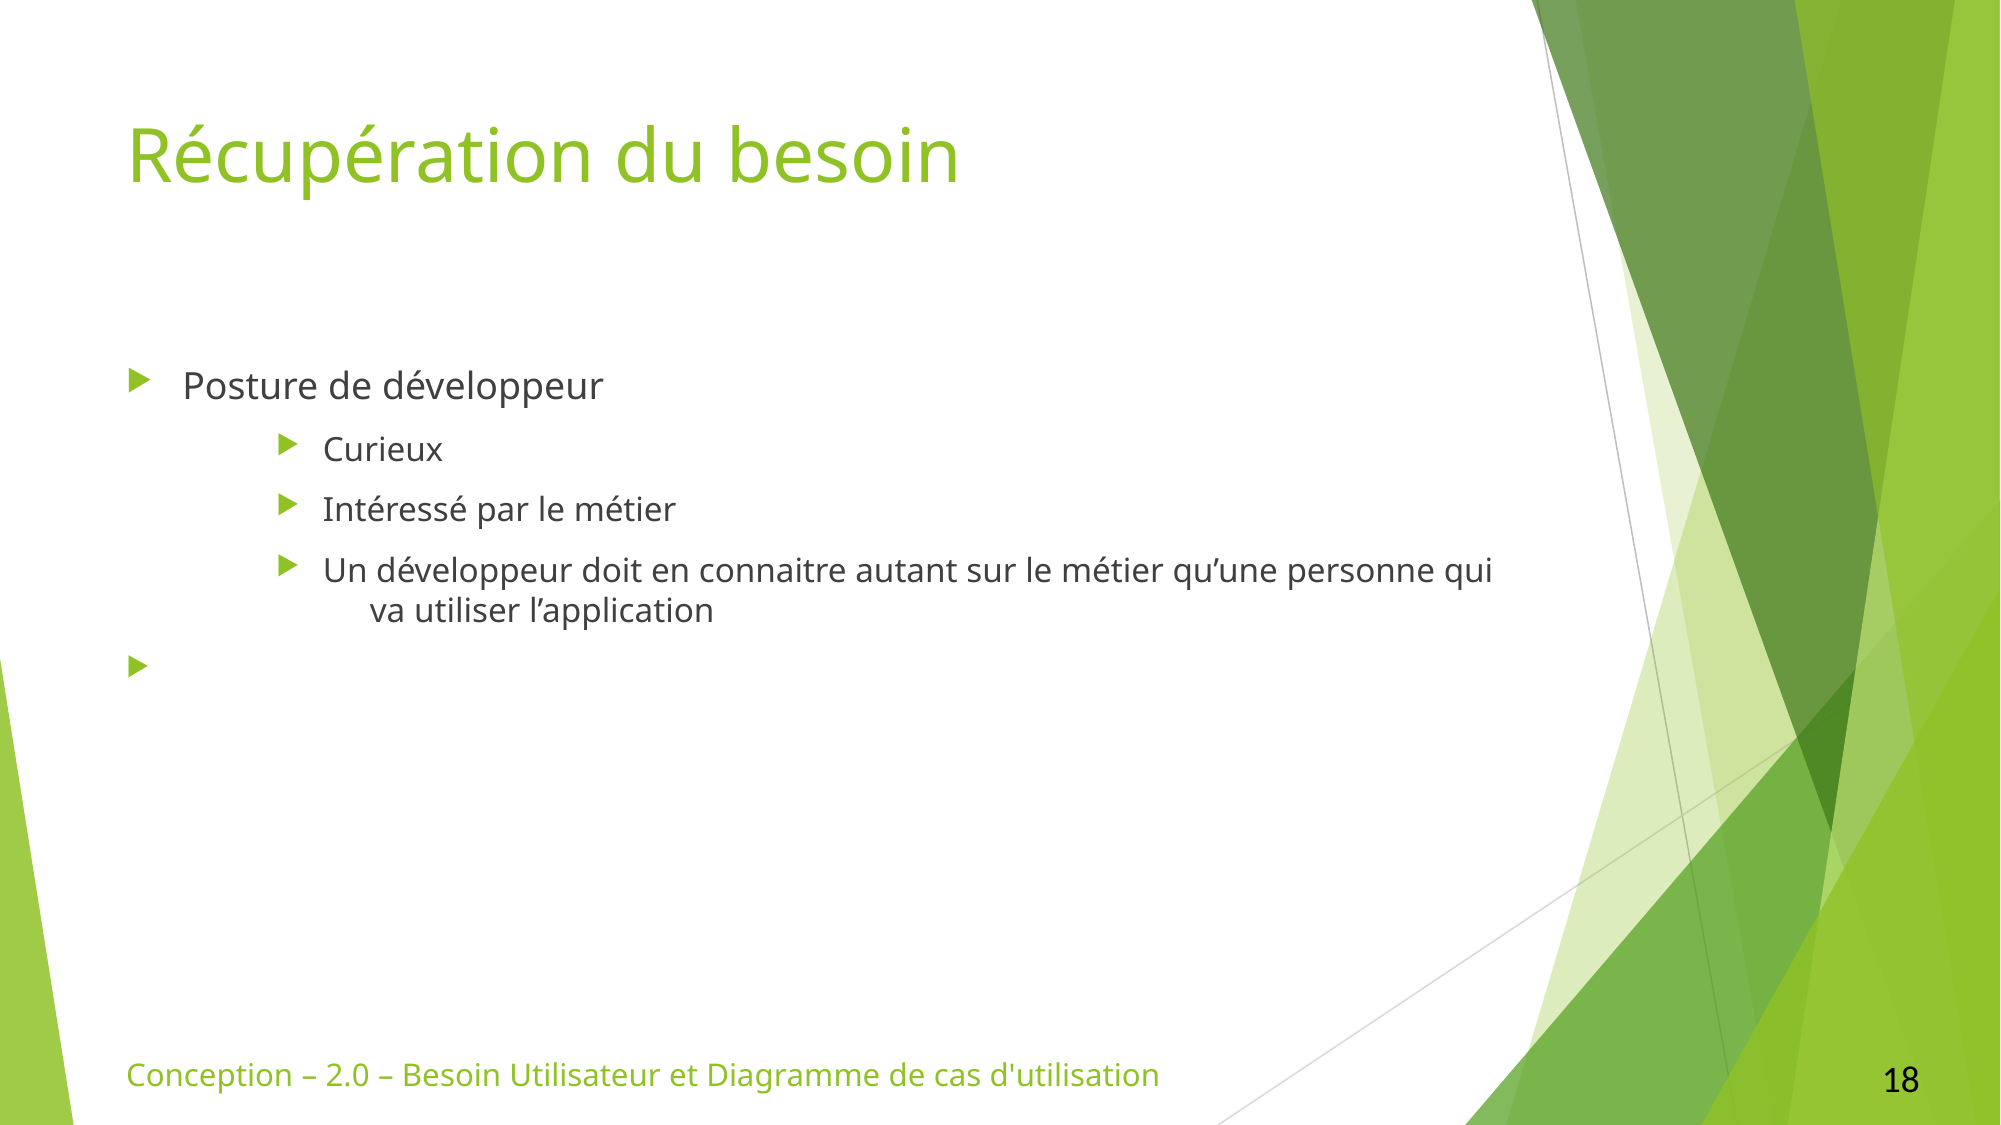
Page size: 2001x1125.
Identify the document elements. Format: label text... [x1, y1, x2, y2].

list Posture de développeur Curieux Intéressé par le métier Un développeur doit en connaitre autant sur le métier qu’une personne qui va utiliser l’application [111, 354, 1522, 992]
title Récupération du besoin [111, 99, 1522, 317]
text_box [1866, 1047, 1979, 1108]
text_box Conception – 2.0 – Besoin Utilisateur et Diagramme de cas d'utilisation [111, 1047, 1210, 1109]
